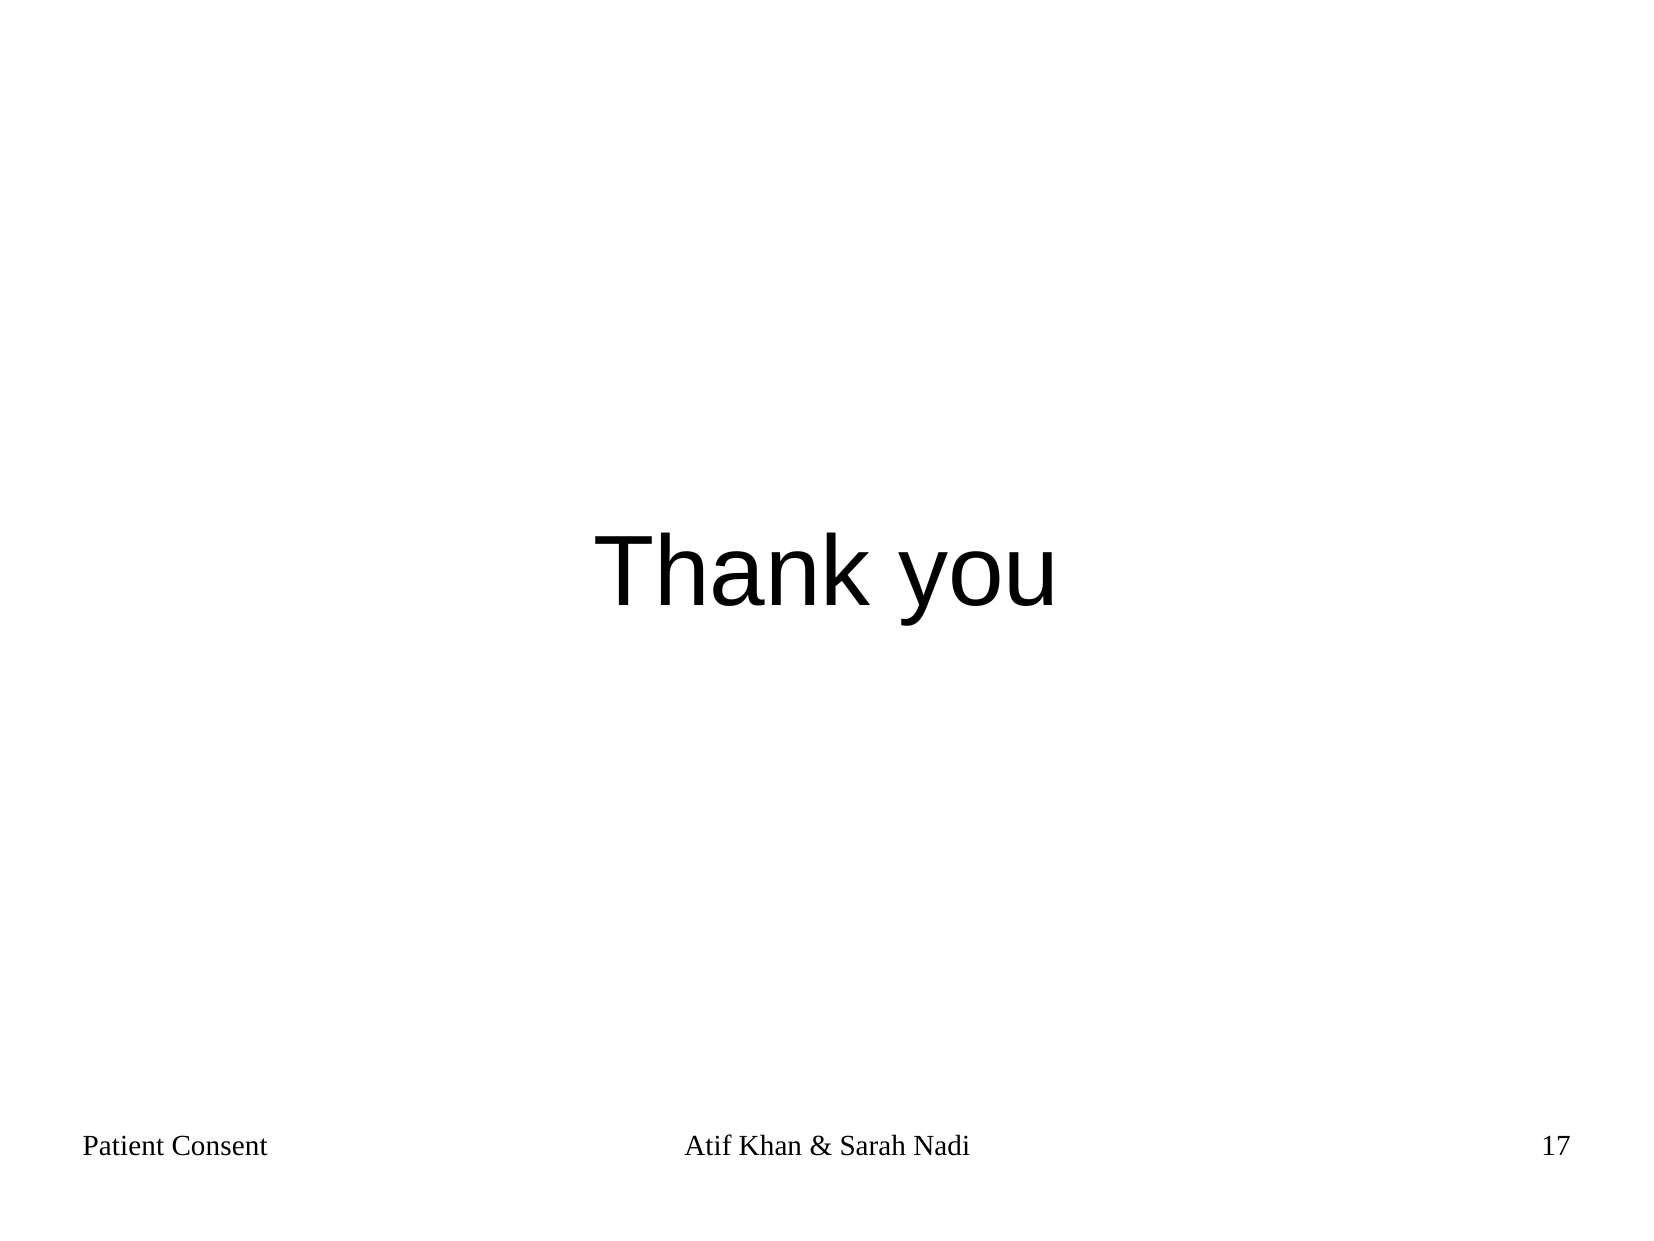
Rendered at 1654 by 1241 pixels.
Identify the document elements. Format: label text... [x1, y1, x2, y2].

text_box Thank you [578, 507, 1075, 635]
